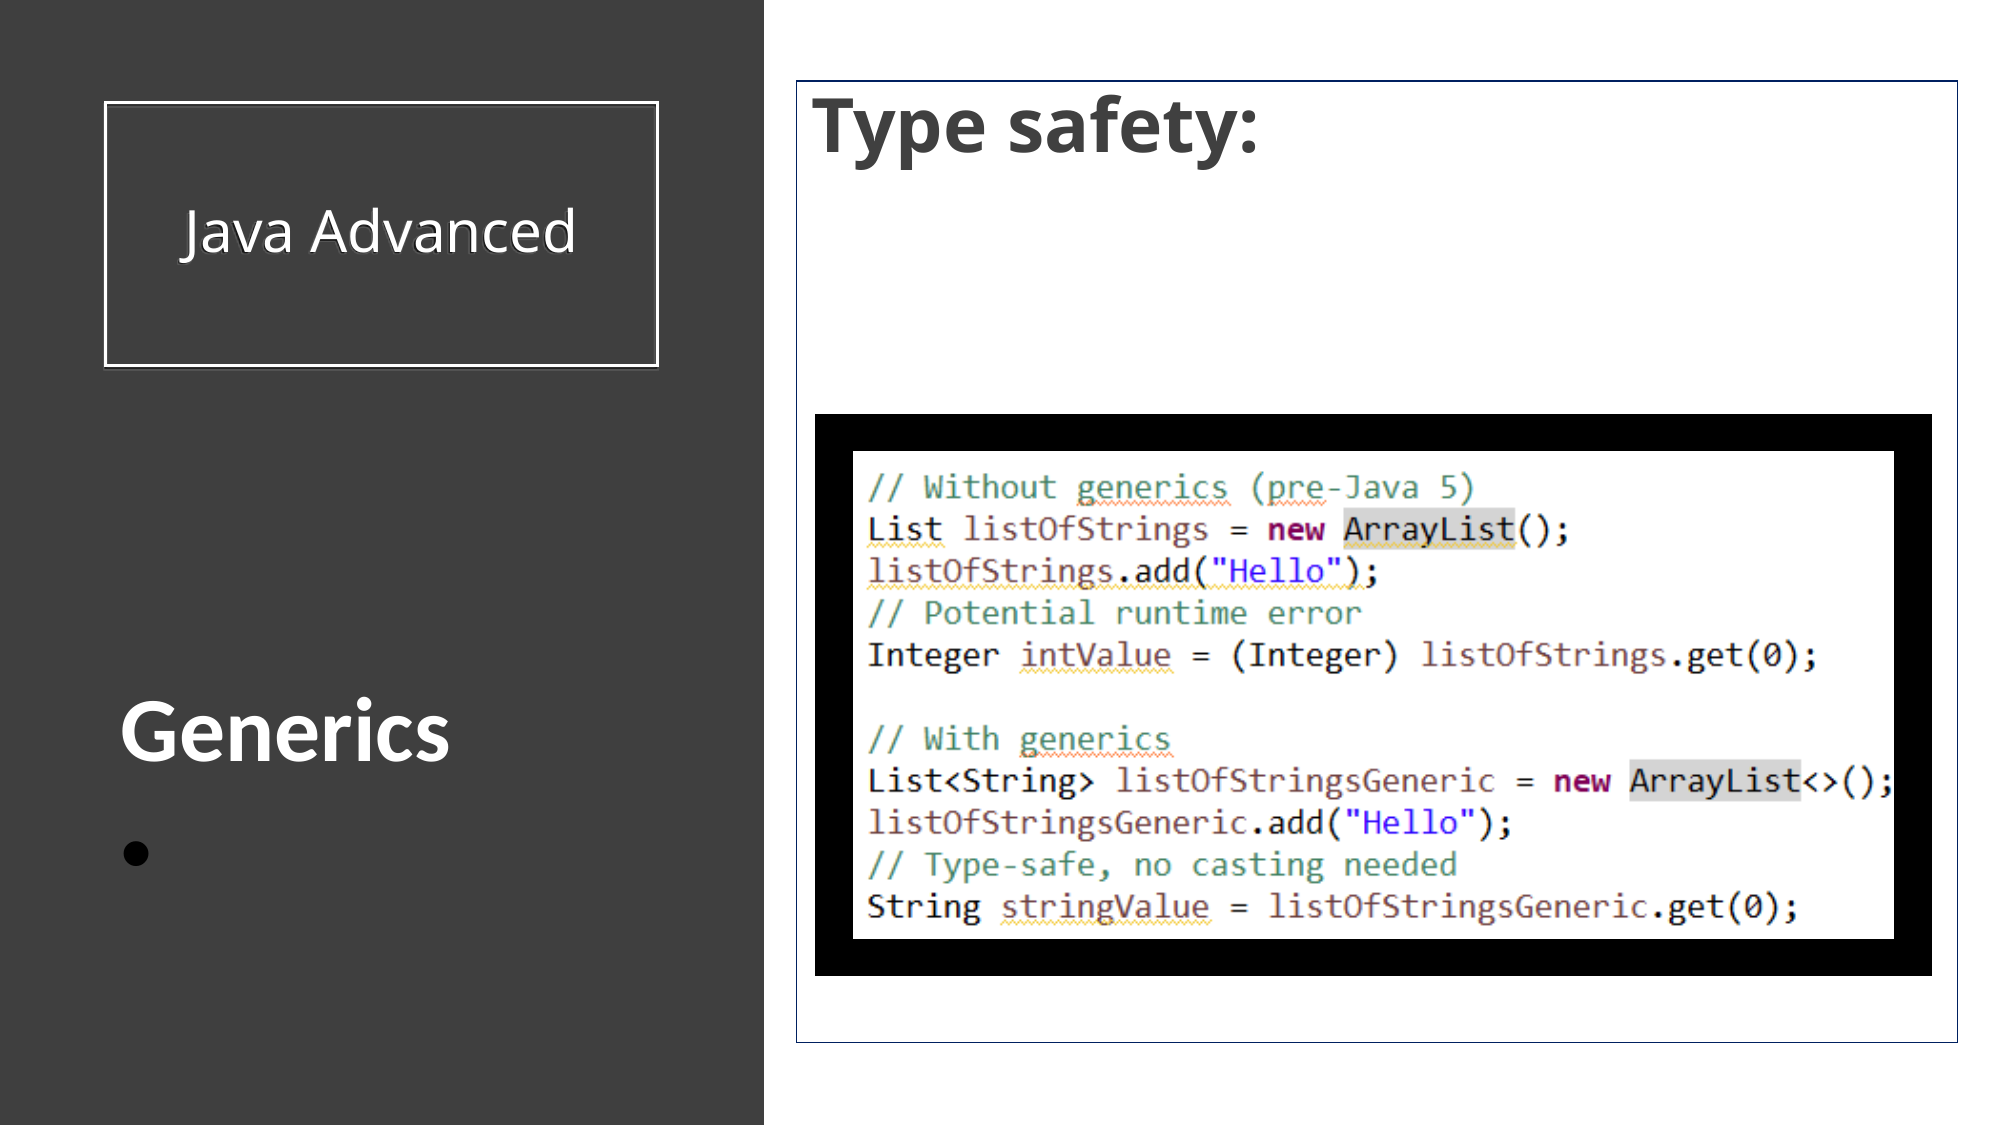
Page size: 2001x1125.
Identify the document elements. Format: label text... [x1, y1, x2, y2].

list Generics [105, 423, 658, 984]
list Type safety: [796, 80, 1958, 1043]
picture [852, 451, 1895, 939]
title Java Advanced [105, 102, 658, 366]
text_box [0, 0, 764, 1125]
